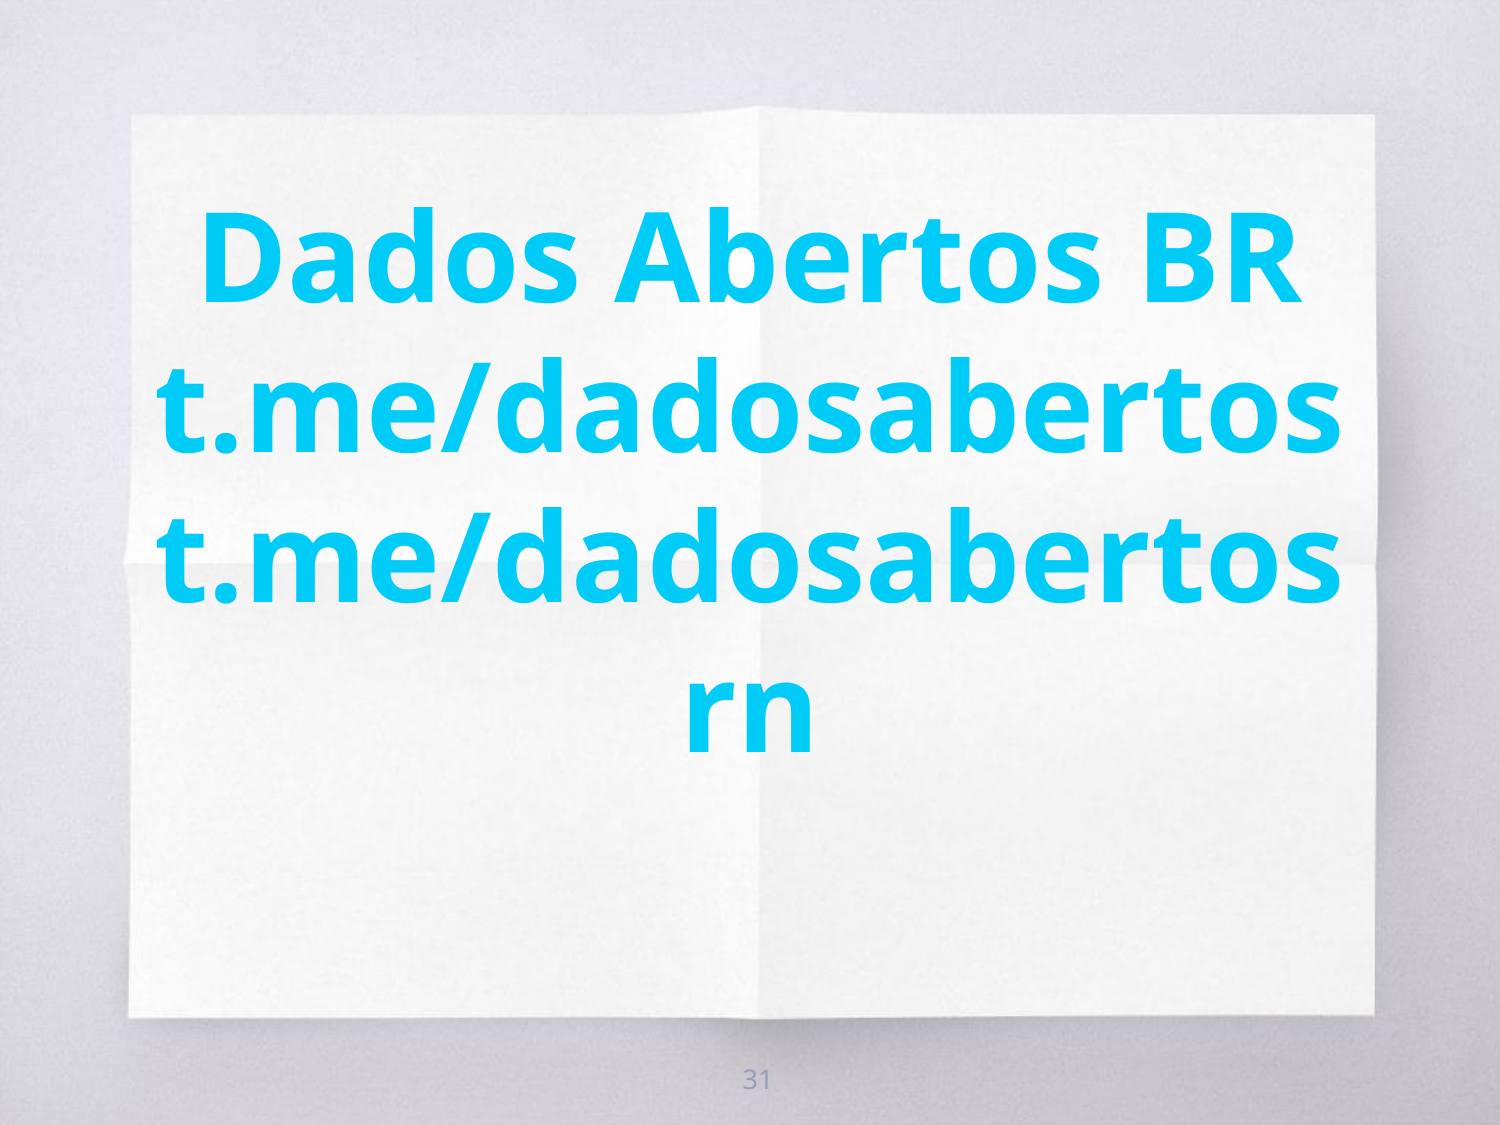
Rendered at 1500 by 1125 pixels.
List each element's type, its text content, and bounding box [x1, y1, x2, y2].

picture [0, 0, 1500, 1125]
title Dados Abertos BR t.me/dadosabertos t.me/dadosabertosrn [112, 332, 1388, 793]
slide_number <number> [713, 1047, 804, 1113]
